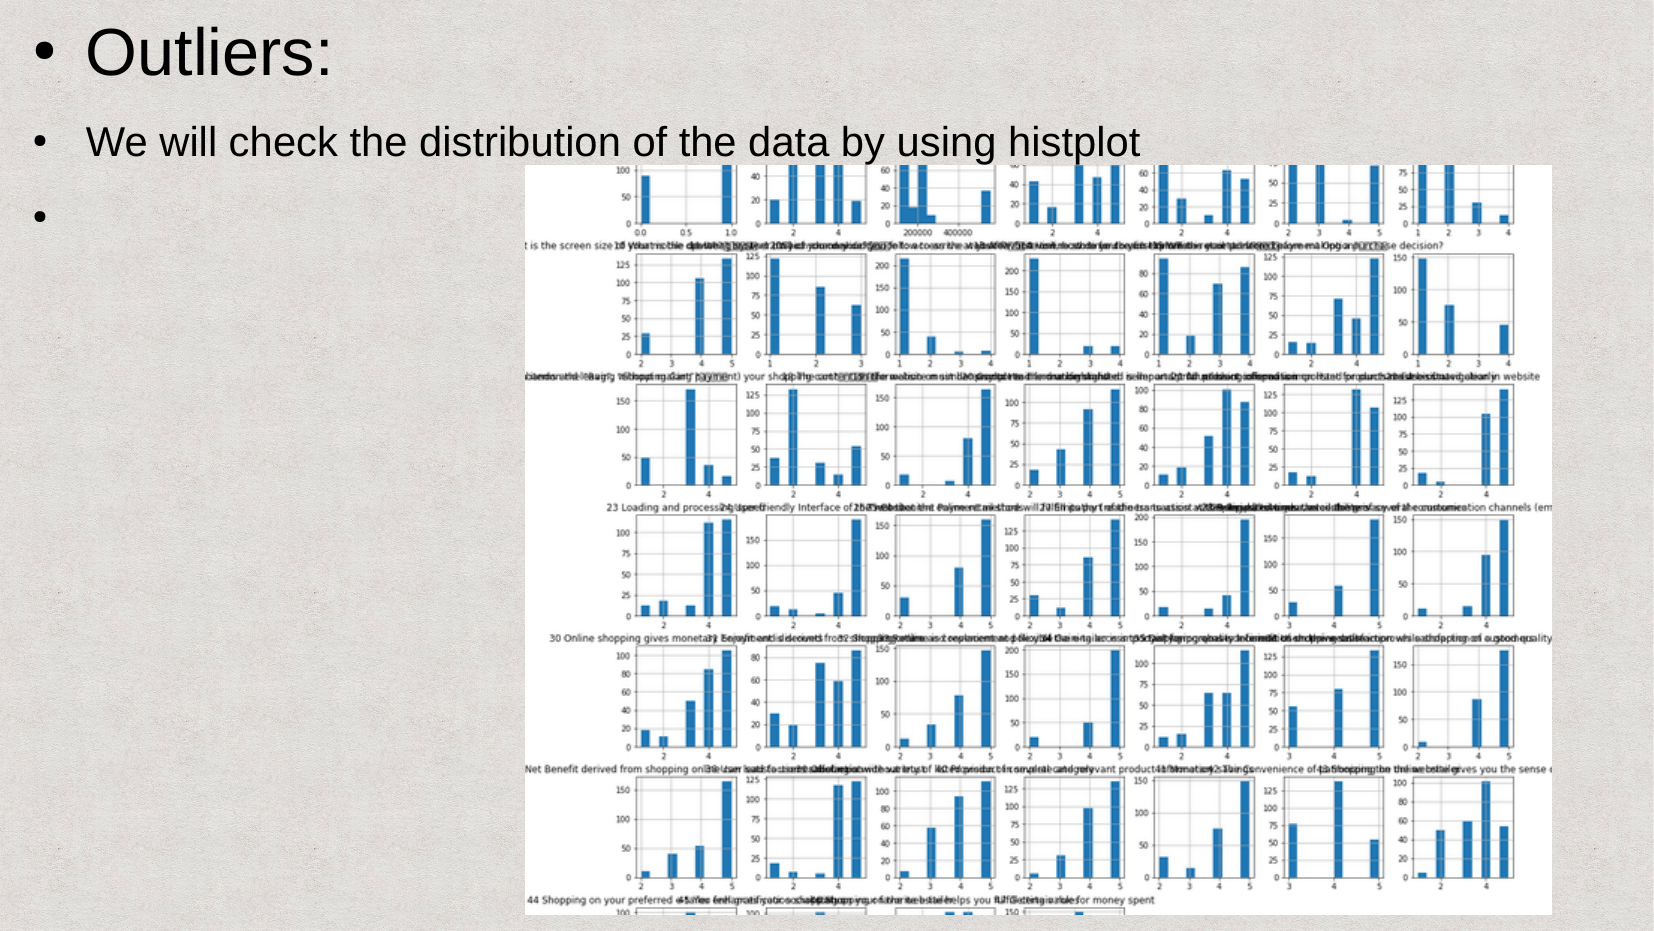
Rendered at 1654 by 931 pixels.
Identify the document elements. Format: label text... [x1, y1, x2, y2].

picture [0, 0, 1654, 931]
list Outliers: We will check the distribution of the data by using histplot [15, 15, 1636, 915]
